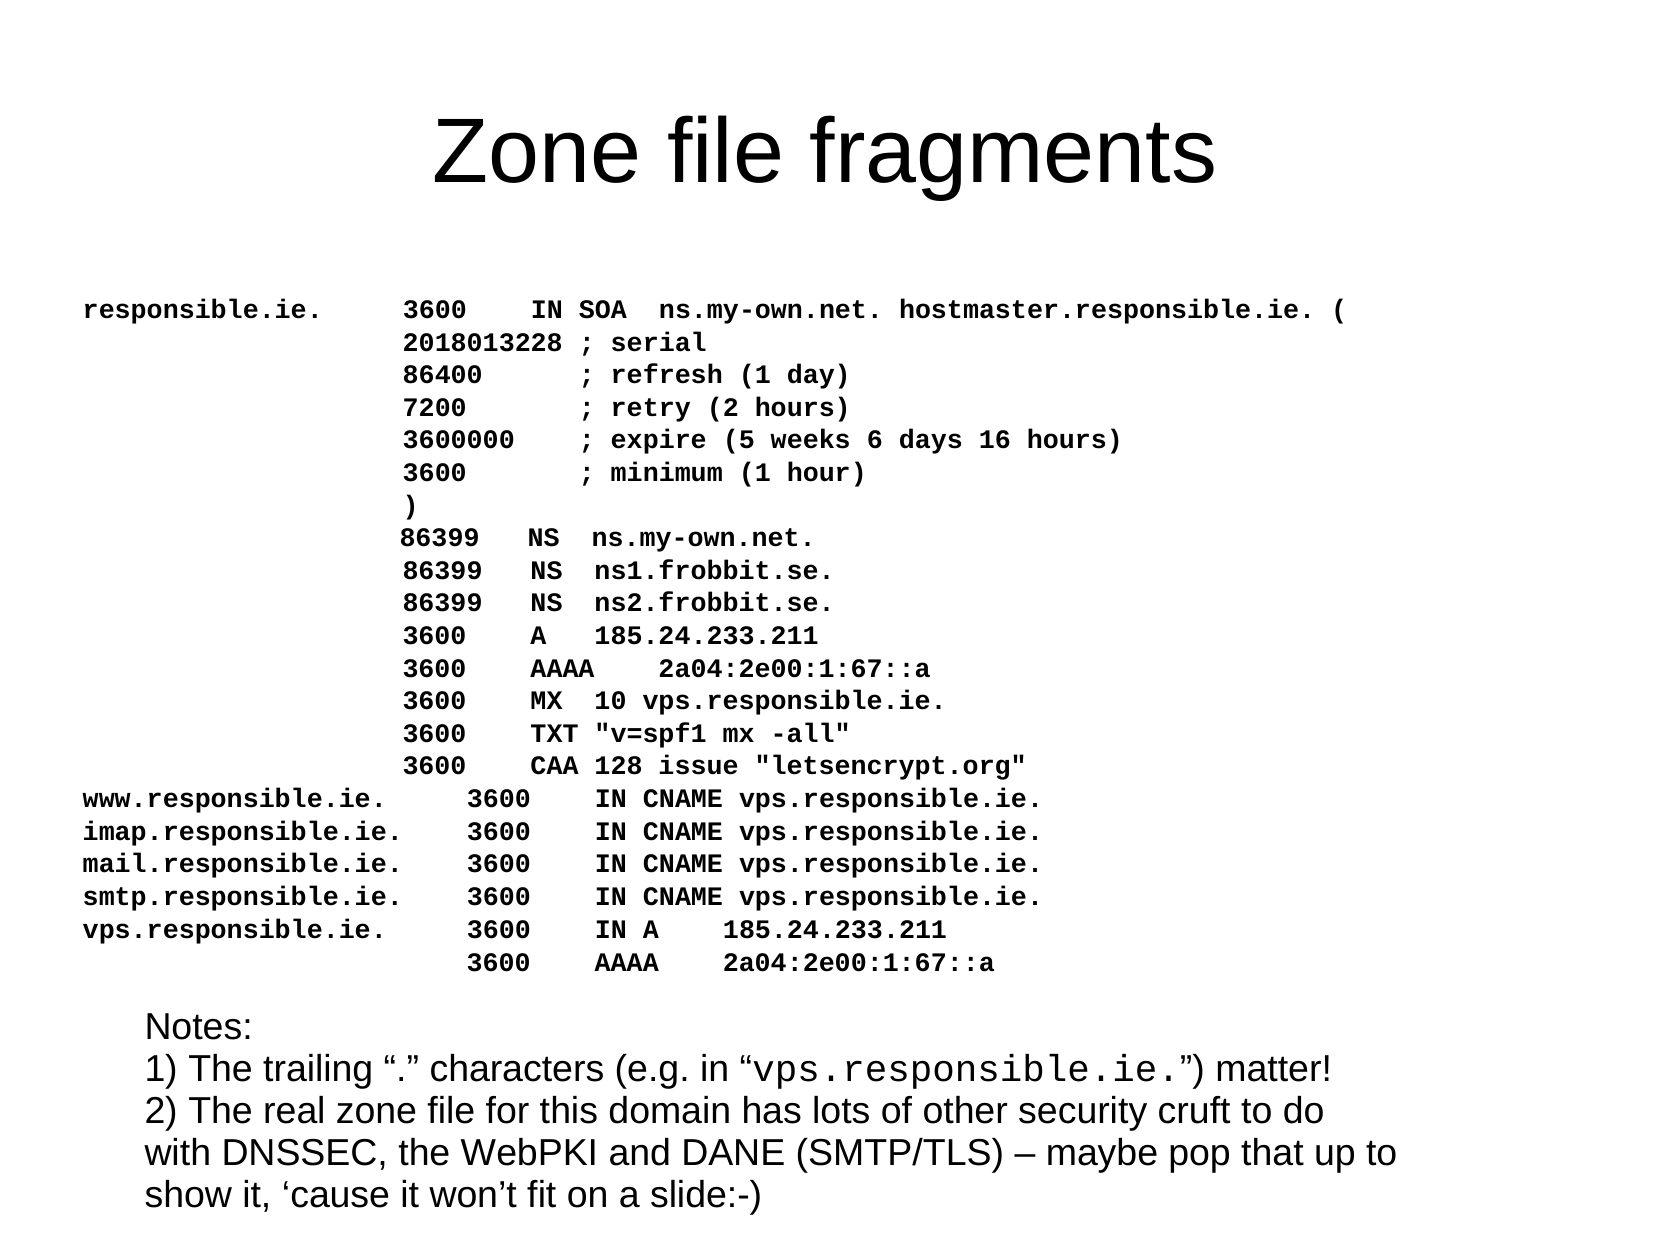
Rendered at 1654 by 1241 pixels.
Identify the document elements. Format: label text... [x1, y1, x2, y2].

list responsible.ie. 3600 IN SOA ns.my-own.net. hostmaster.responsible.ie. ( 2018013228 ; serial 86400 ; refresh (1 day) 7200 ; retry (2 hours) 3600000 ; expire (5 weeks 6 days 16 hours) 3600 ; minimum (1 hour) ) 86399 NS ns.my-own.net. 86399 NS ns1.frobbit.se. 86399 NS ns2.frobbit.se. 3600 A 185.24.233.211 3600 AAAA 2a04:2e00:1:67::a 3600 MX 10 vps.responsible.ie. 3600 TXT "v=spf1 mx -all" 3600 CAA 128 issue "letsencrypt.org" www.responsible.ie. 3600 IN CNAME vps.responsible.ie. imap.responsible.ie. 3600 IN CNAME vps.responsible.ie. mail.responsible.ie. 3600 IN CNAME vps.responsible.ie. smtp.responsible.ie. 3600 IN CNAME vps.responsible.ie. vps.responsible.ie. 3600 IN A 185.24.233.211 3600 AAAA 2a04:2e00:1:67::a [82, 290, 1569, 1008]
text_box Notes: 1) The trailing “.” characters (e.g. in “vps.responsible.ie.”) matter! 2) The real zone file for this domain has lots of other security cruft to do with DNSSEC, the WebPKI and DANE (SMTP/TLS) – maybe pop that up to show it, ‘cause it won’t fit on a slide:-) [129, 998, 1416, 1223]
title Zone file fragments [82, 49, 1569, 255]
